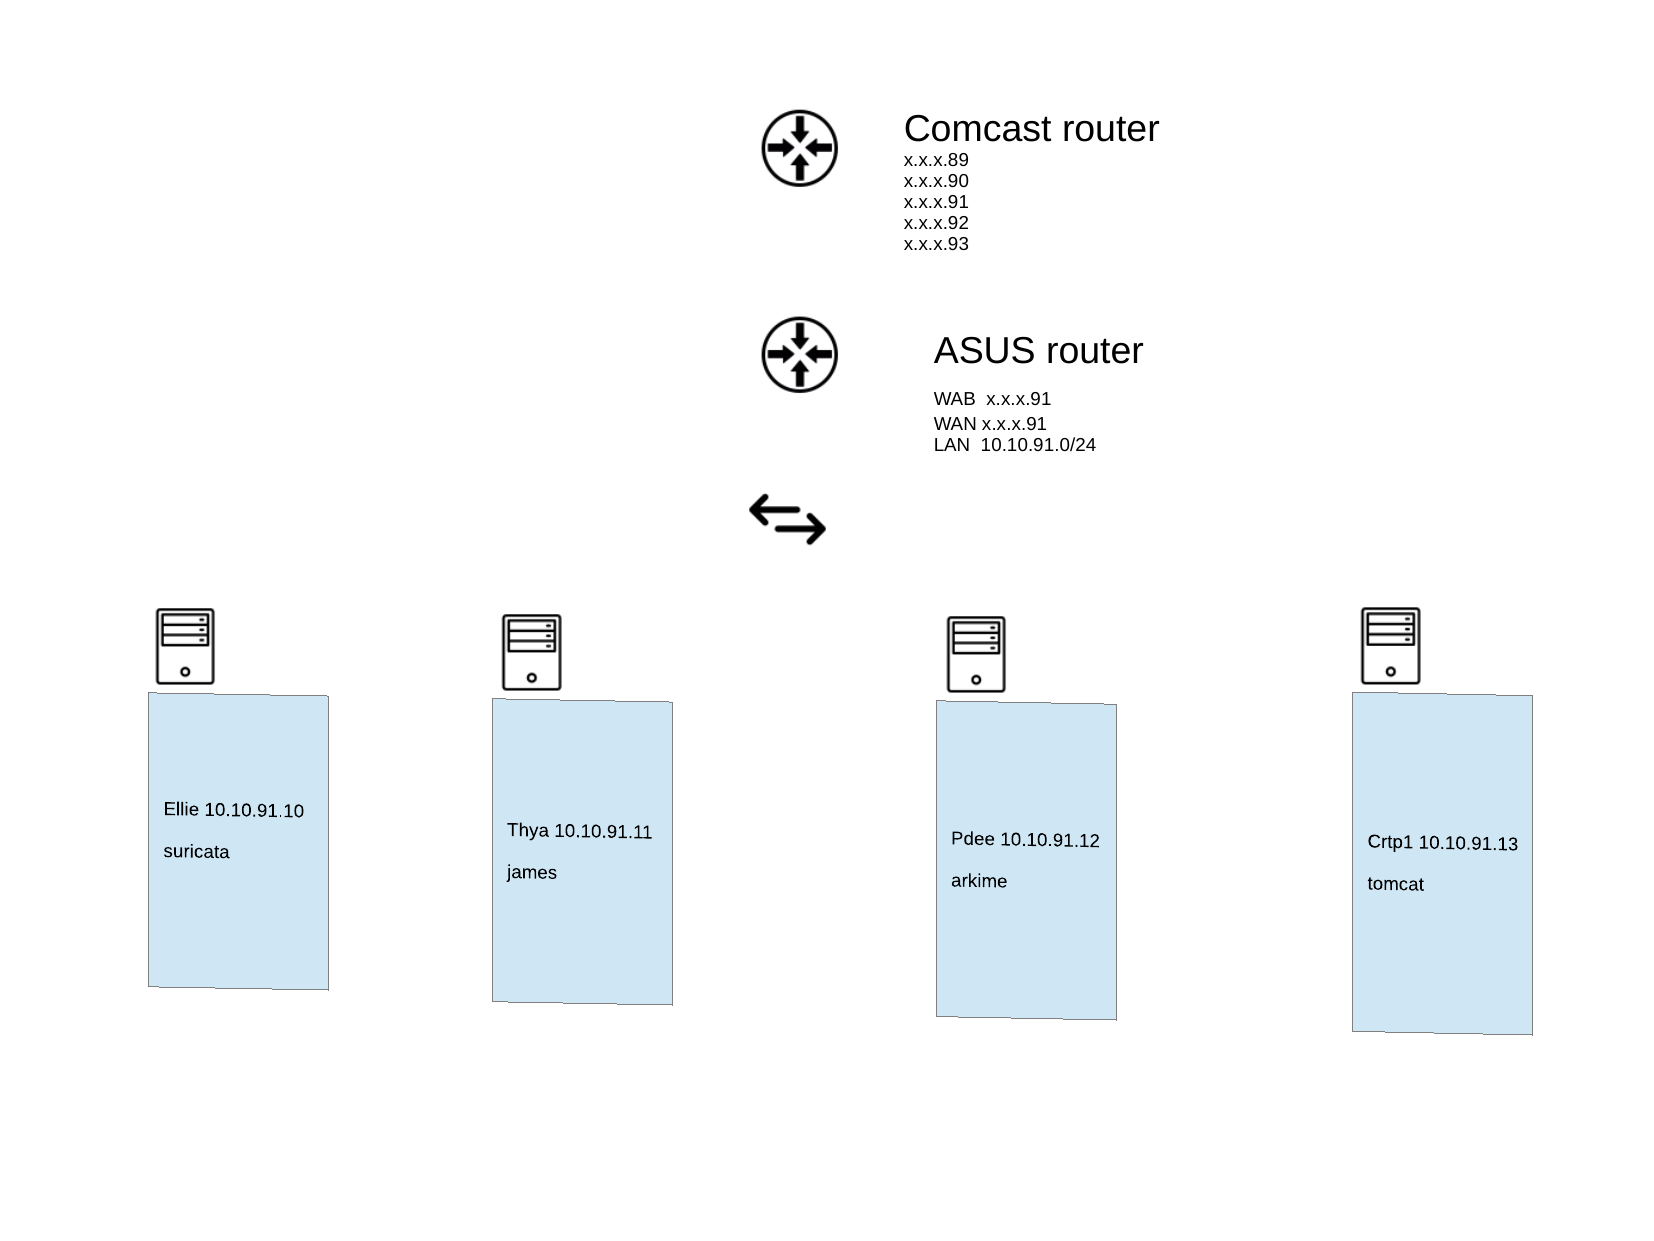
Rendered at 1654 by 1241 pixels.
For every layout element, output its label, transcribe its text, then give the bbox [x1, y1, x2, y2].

picture [747, 474, 833, 560]
text_box Thya 10.10.91.11 james [492, 698, 673, 1006]
text_box Crtp1 10.10.91.13 tomcat [1352, 692, 1533, 1036]
picture [491, 606, 568, 699]
text_box Ellie 10.10.91.10 suricata [148, 692, 329, 991]
picture [936, 608, 1012, 701]
text_box Comcast router x.x.x.89 x.x.x.90 x.x.x.91 x.x.x.92 x.x.x.93 [888, 100, 1175, 262]
picture [1350, 599, 1427, 693]
picture [751, 306, 844, 399]
picture [751, 99, 844, 193]
picture [145, 600, 221, 693]
text_box Pdee 10.10.91.12 arkime [936, 700, 1117, 1021]
text_box ASUS router WAB x.x.x.91 WAN x.x.x.91 LAN 10.10.91.0/24 [918, 321, 1160, 463]
